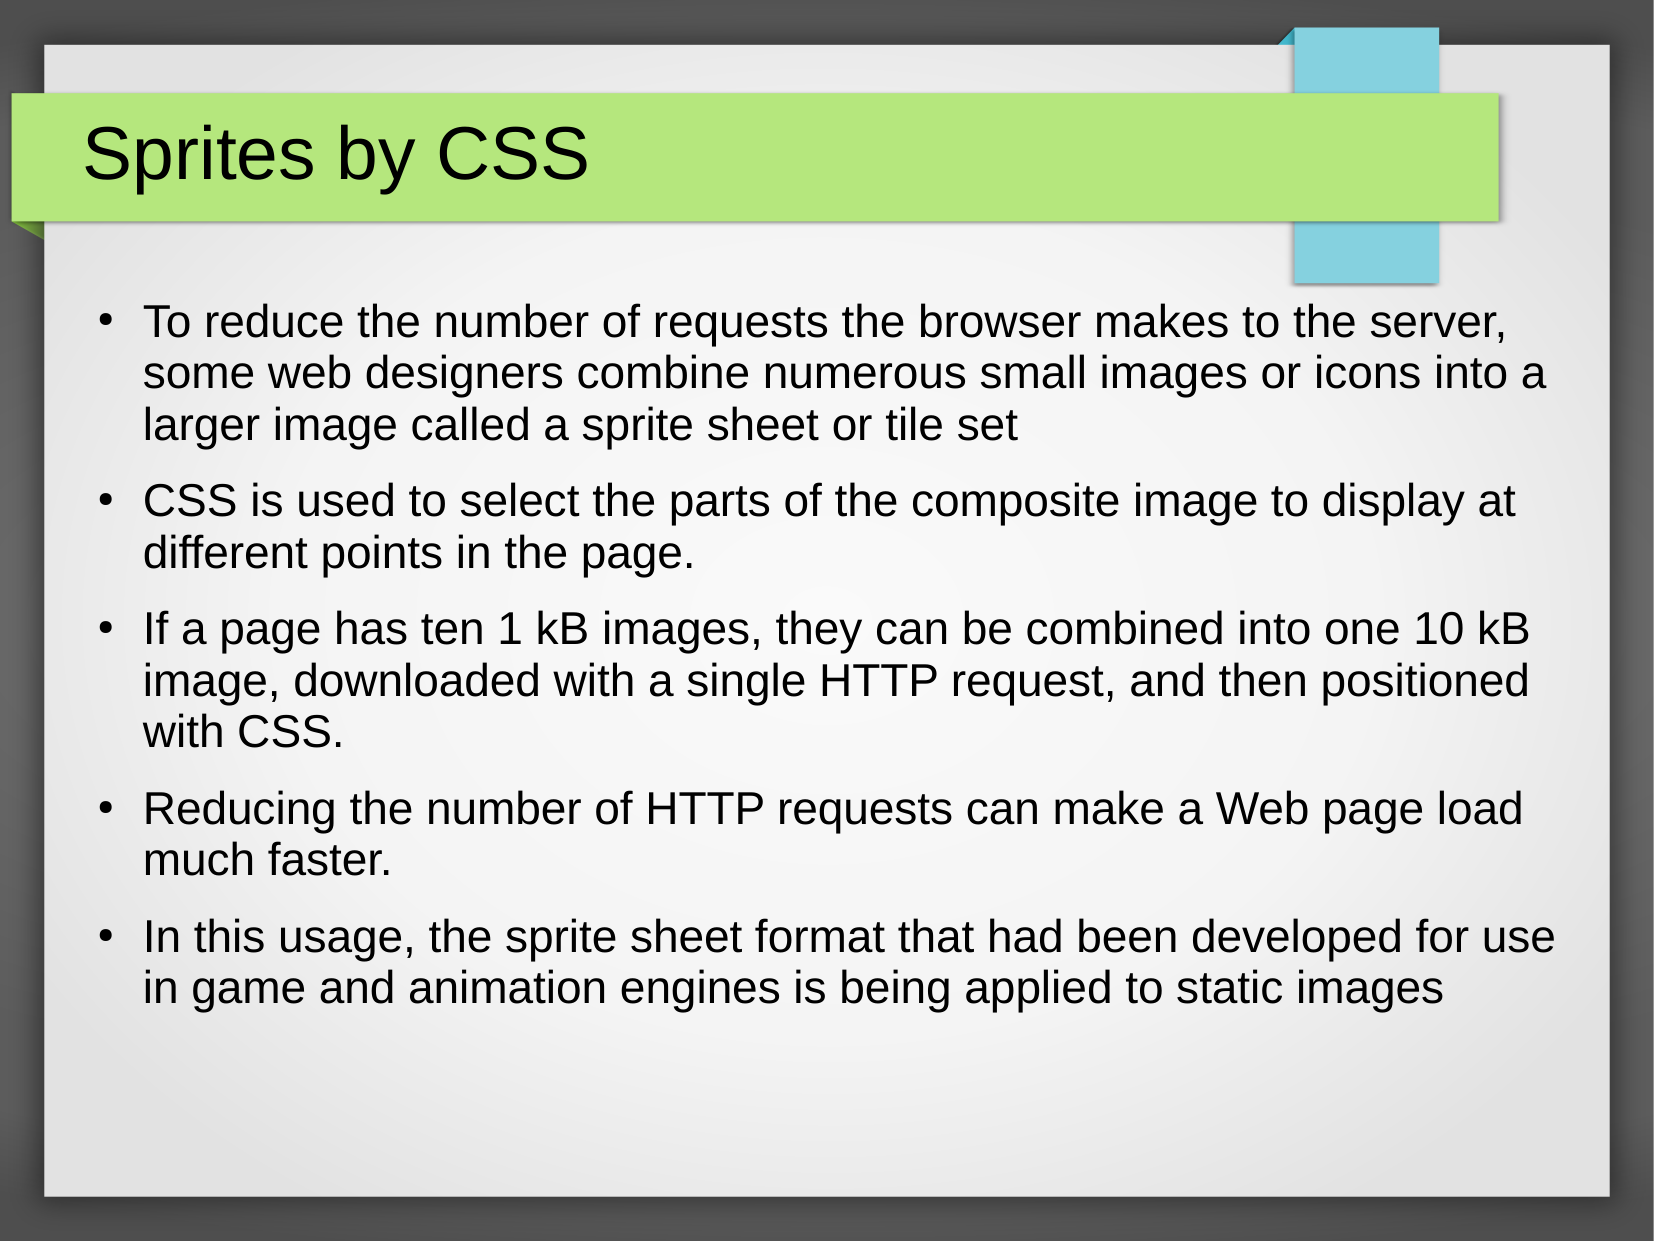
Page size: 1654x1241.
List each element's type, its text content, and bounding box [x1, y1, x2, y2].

picture [0, 0, 1654, 1241]
title Sprites by CSS [82, 94, 1264, 213]
list To reduce the number of requests the browser makes to the server, some web designers combine numerous small images or icons into a larger image called a sprite sheet or tile set CSS is used to select the parts of the composite image to display at different points in the page. If a page has ten 1 kB images, they can be combined into one 10 kB image, downloaded with a single HTTP request, and then positioned with CSS. Reducing the number of HTTP requests can make a Web page load much faster. In this usage, the sprite sheet format that had been developed for use in game and animation engines is being applied to static images [82, 295, 1571, 1015]
